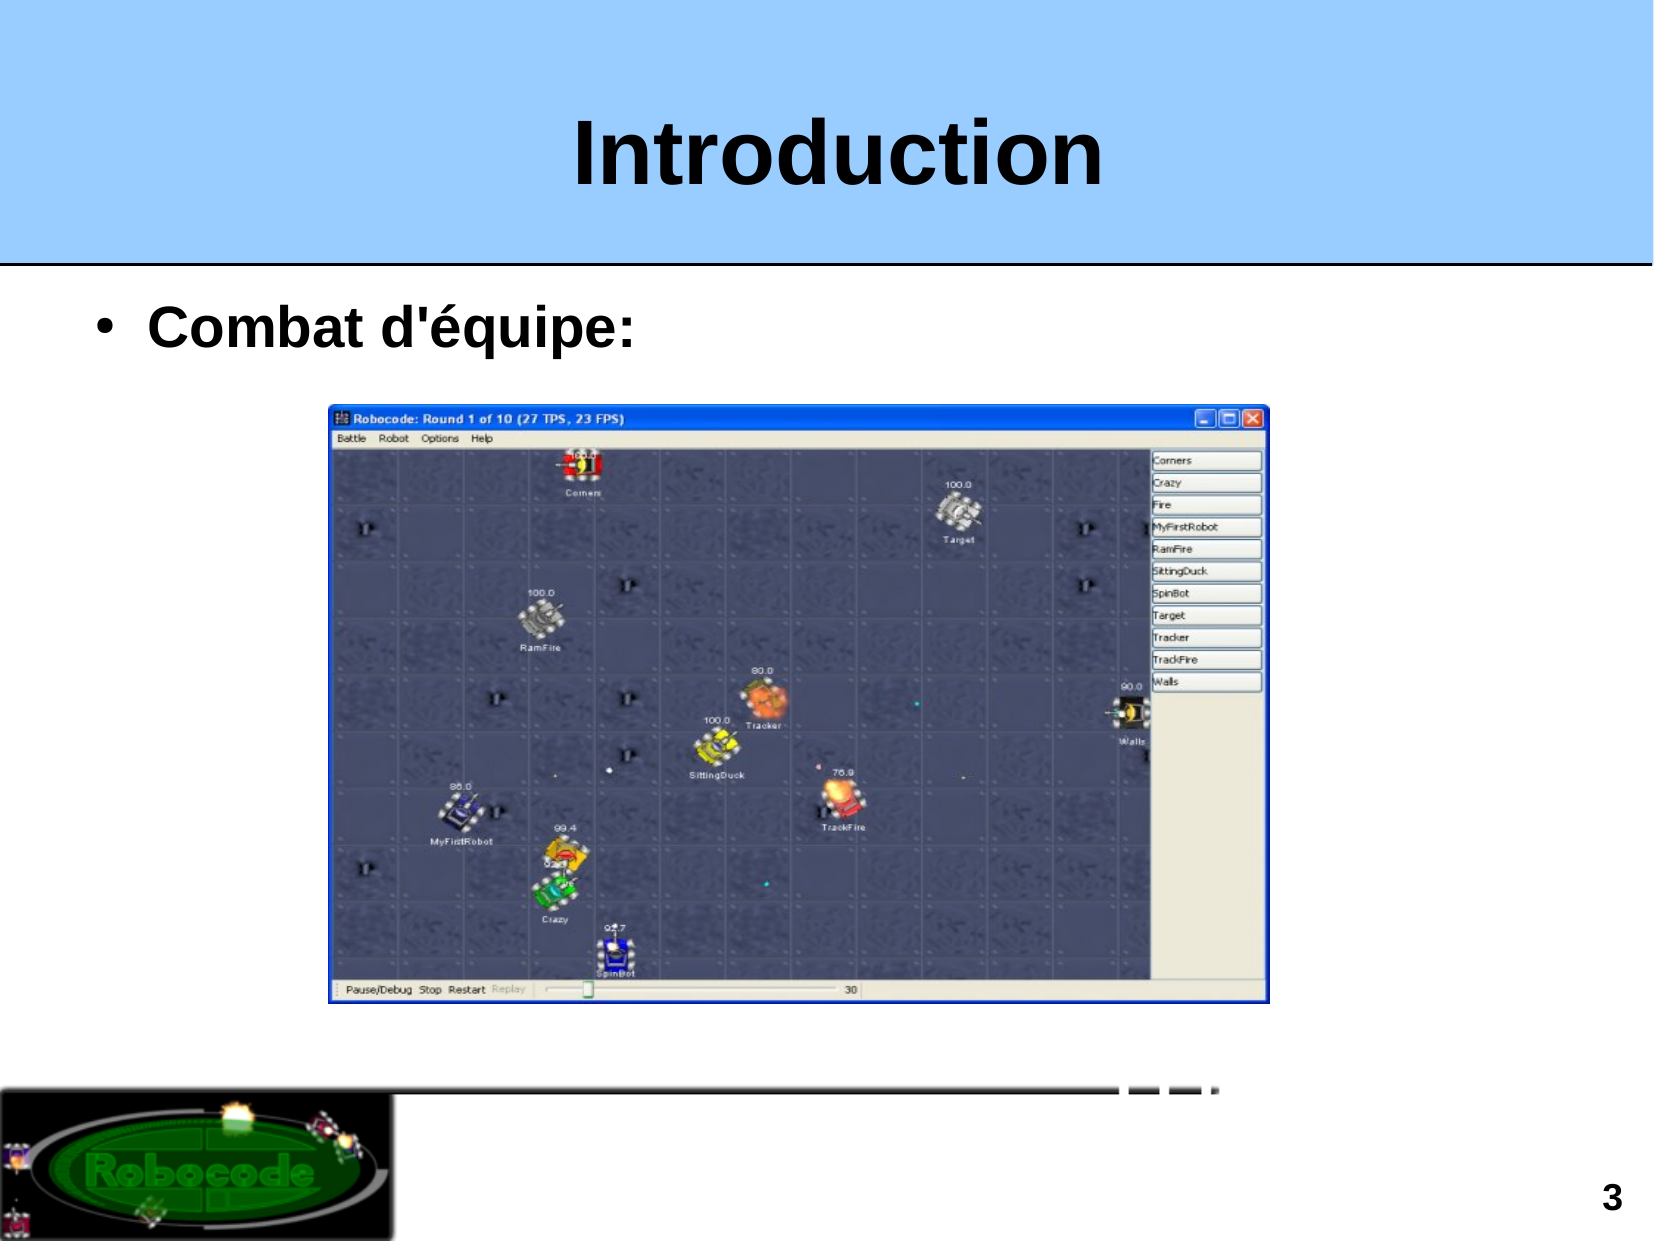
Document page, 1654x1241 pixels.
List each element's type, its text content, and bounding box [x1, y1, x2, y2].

picture [0, 266, 1654, 1241]
title Introduction [82, 49, 1571, 257]
list Combat d'équipe: [76, 295, 1565, 1114]
text_box [0, 0, 1654, 266]
text_box <numéro> [1587, 1169, 1654, 1241]
